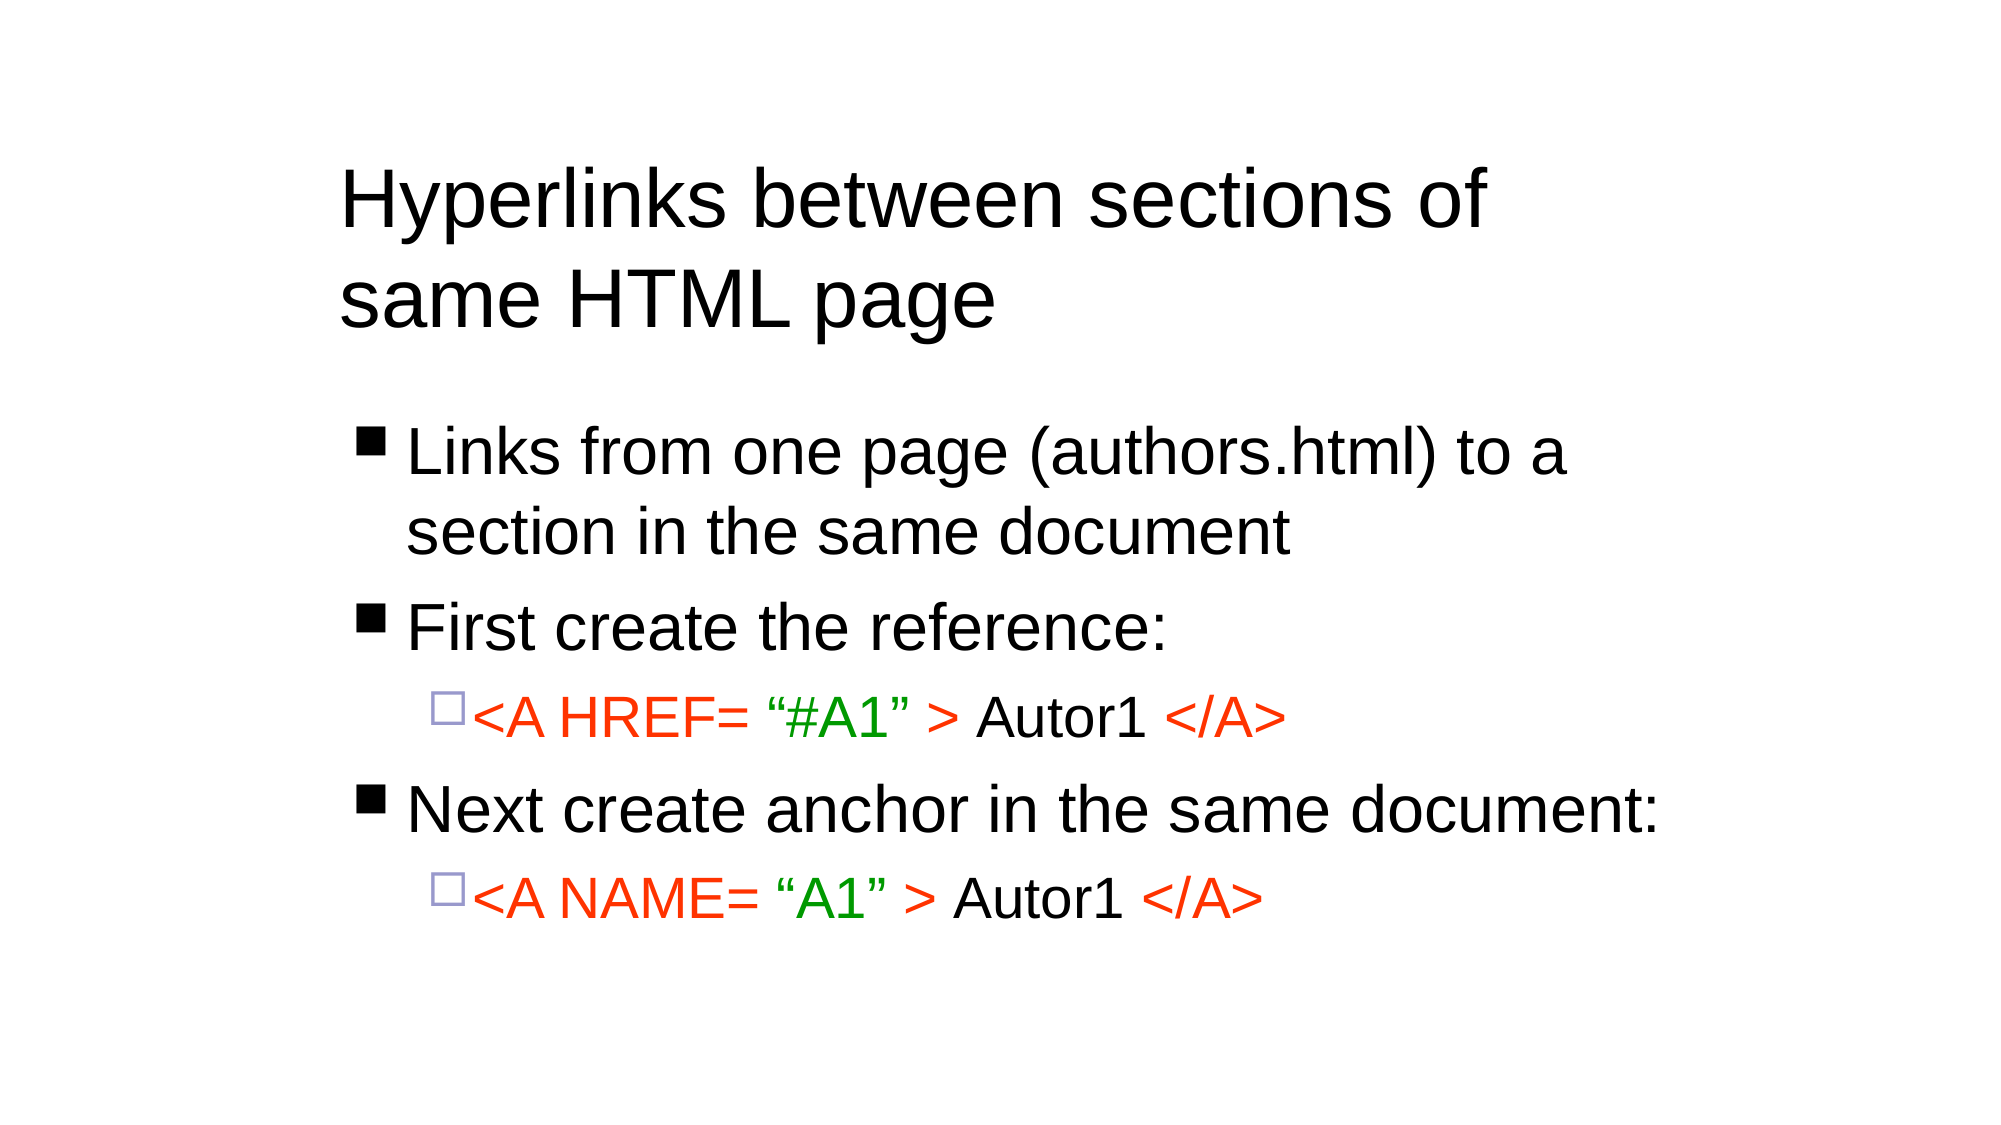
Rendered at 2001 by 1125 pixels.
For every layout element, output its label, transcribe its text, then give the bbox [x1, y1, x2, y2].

text_box Hyperlinks between sections of same HTML page [324, 135, 1684, 352]
text_box Links from one page (authors.html) to a section in the same document First create the reference: <A HREF= “#A1” > Autor1 </A> Next create anchor in the same document: <A NAME= “A1” > Autor1 </A> [337, 399, 1680, 1085]
